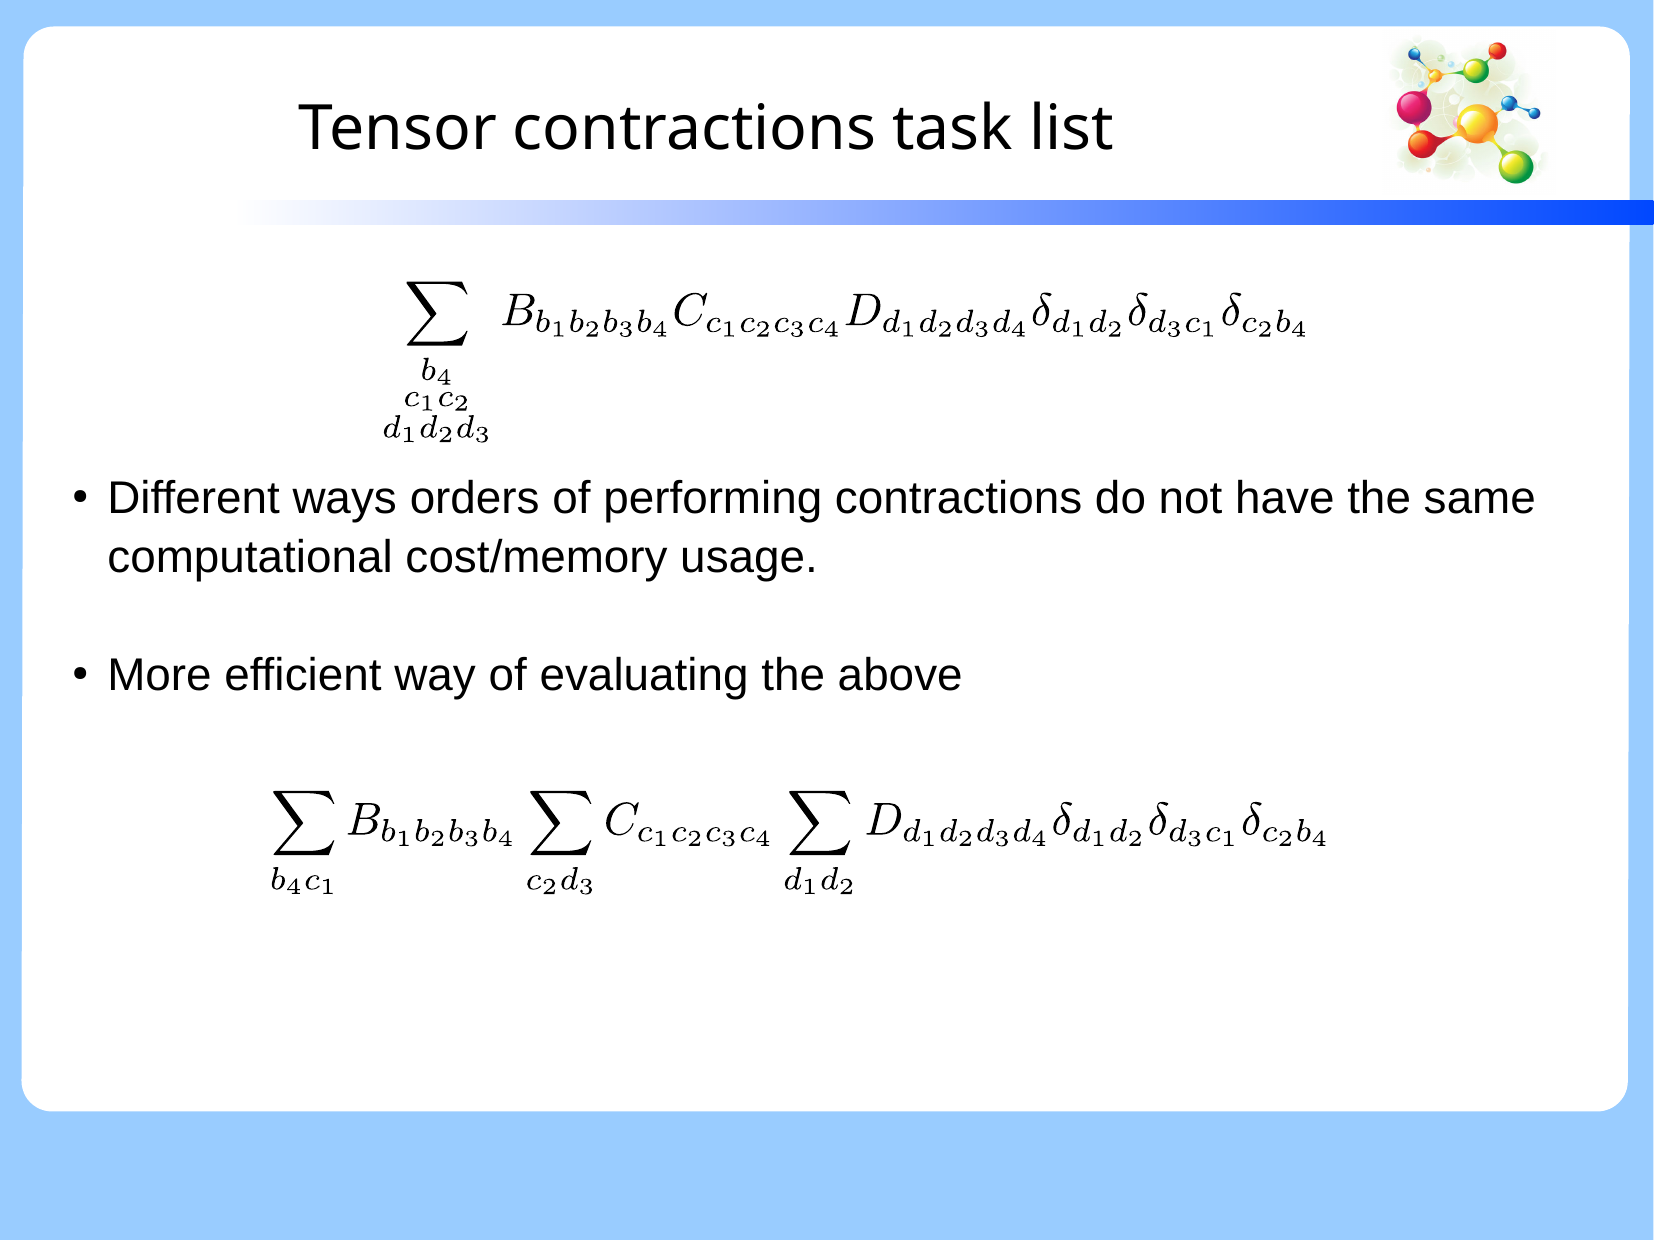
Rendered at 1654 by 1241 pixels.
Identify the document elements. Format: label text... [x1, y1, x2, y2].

text_box [269, 786, 1327, 895]
text_box Different ways orders of performing contractions do not have the same computational cost/memory usage. More efficient way of evaluating the above [57, 229, 1599, 1061]
text_box [381, 277, 1307, 443]
title Tensor contractions task list [82, 49, 1332, 201]
picture [1382, 29, 1556, 195]
